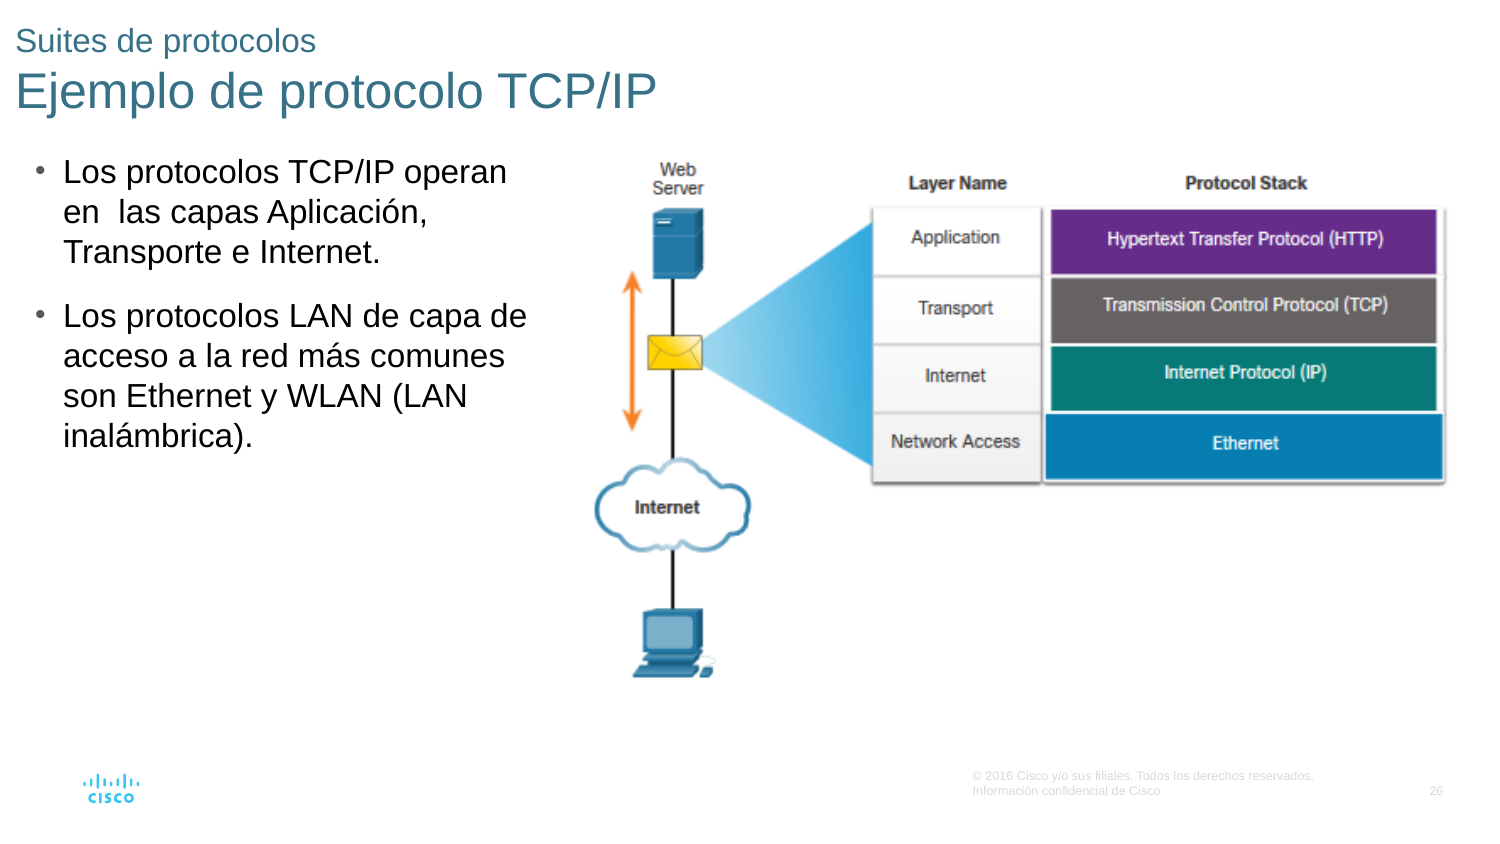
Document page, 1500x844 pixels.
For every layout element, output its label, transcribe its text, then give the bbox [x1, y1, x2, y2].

list Los protocolos TCP/IP operan en las capas Aplicación, Transporte e Internet. Los protocolos LAN de capa de acceso a la red más comunes son Ethernet y WLAN (LAN inalámbrica). [20, 142, 572, 755]
title Suites de protocolos Ejemplo de protocolo TCP/IP [0, 6, 1500, 131]
picture [580, 156, 1465, 689]
